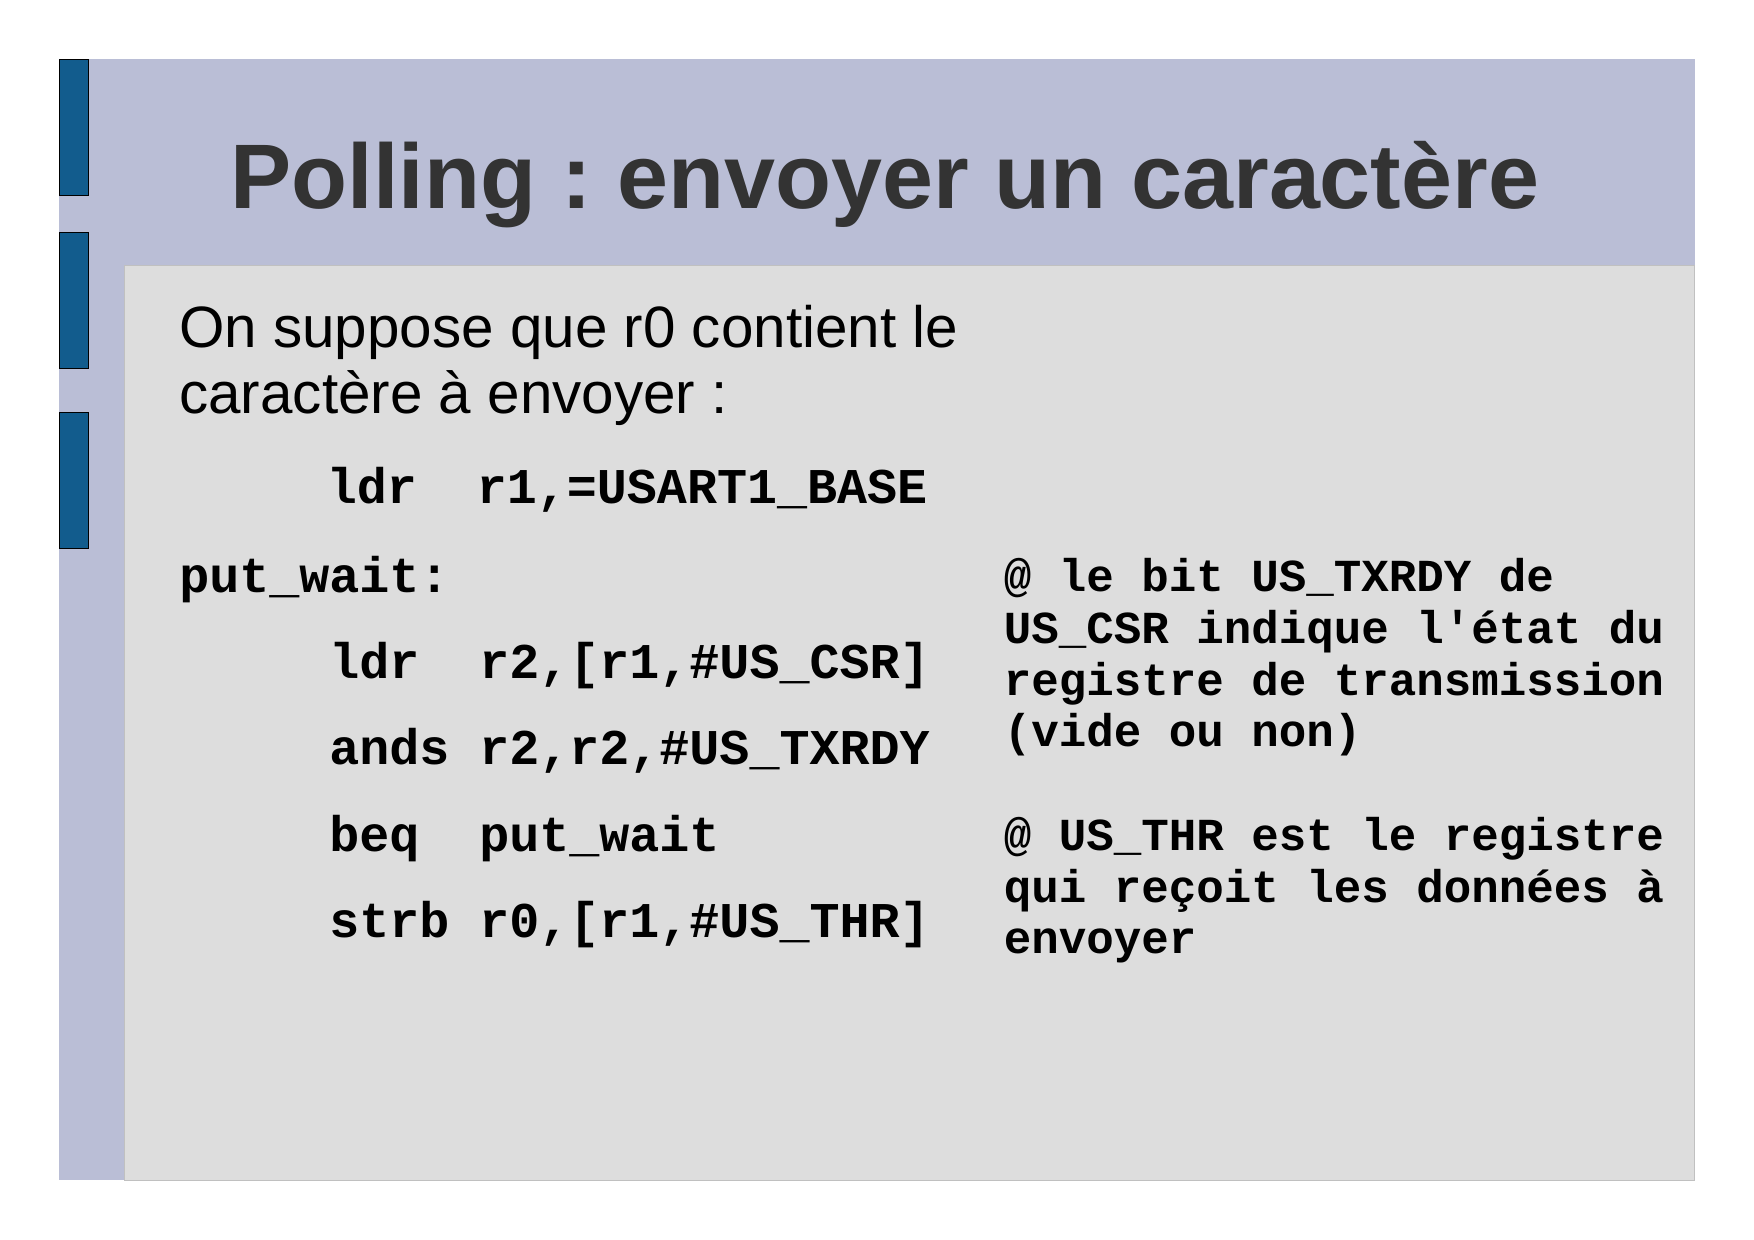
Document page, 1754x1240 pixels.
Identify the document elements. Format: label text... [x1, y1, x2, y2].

list On suppose que r0 contient le caractère à envoyer : ldr r1,=USART1_BASE put_wait: ldr r2,[r1,#US_CSR] ands r2,r2,#US_TXRDY beq put_wait strb r0,[r1,#US_THR] [179, 295, 975, 1093]
text_box @ le bit US_TXRDY de US_CSR indique l'état du registre de transmission (vide ou non) @ US_THR est le registre qui reçoit les données à envoyer [1003, 501, 1686, 968]
title Polling : envoyer un caractère [118, 88, 1654, 266]
